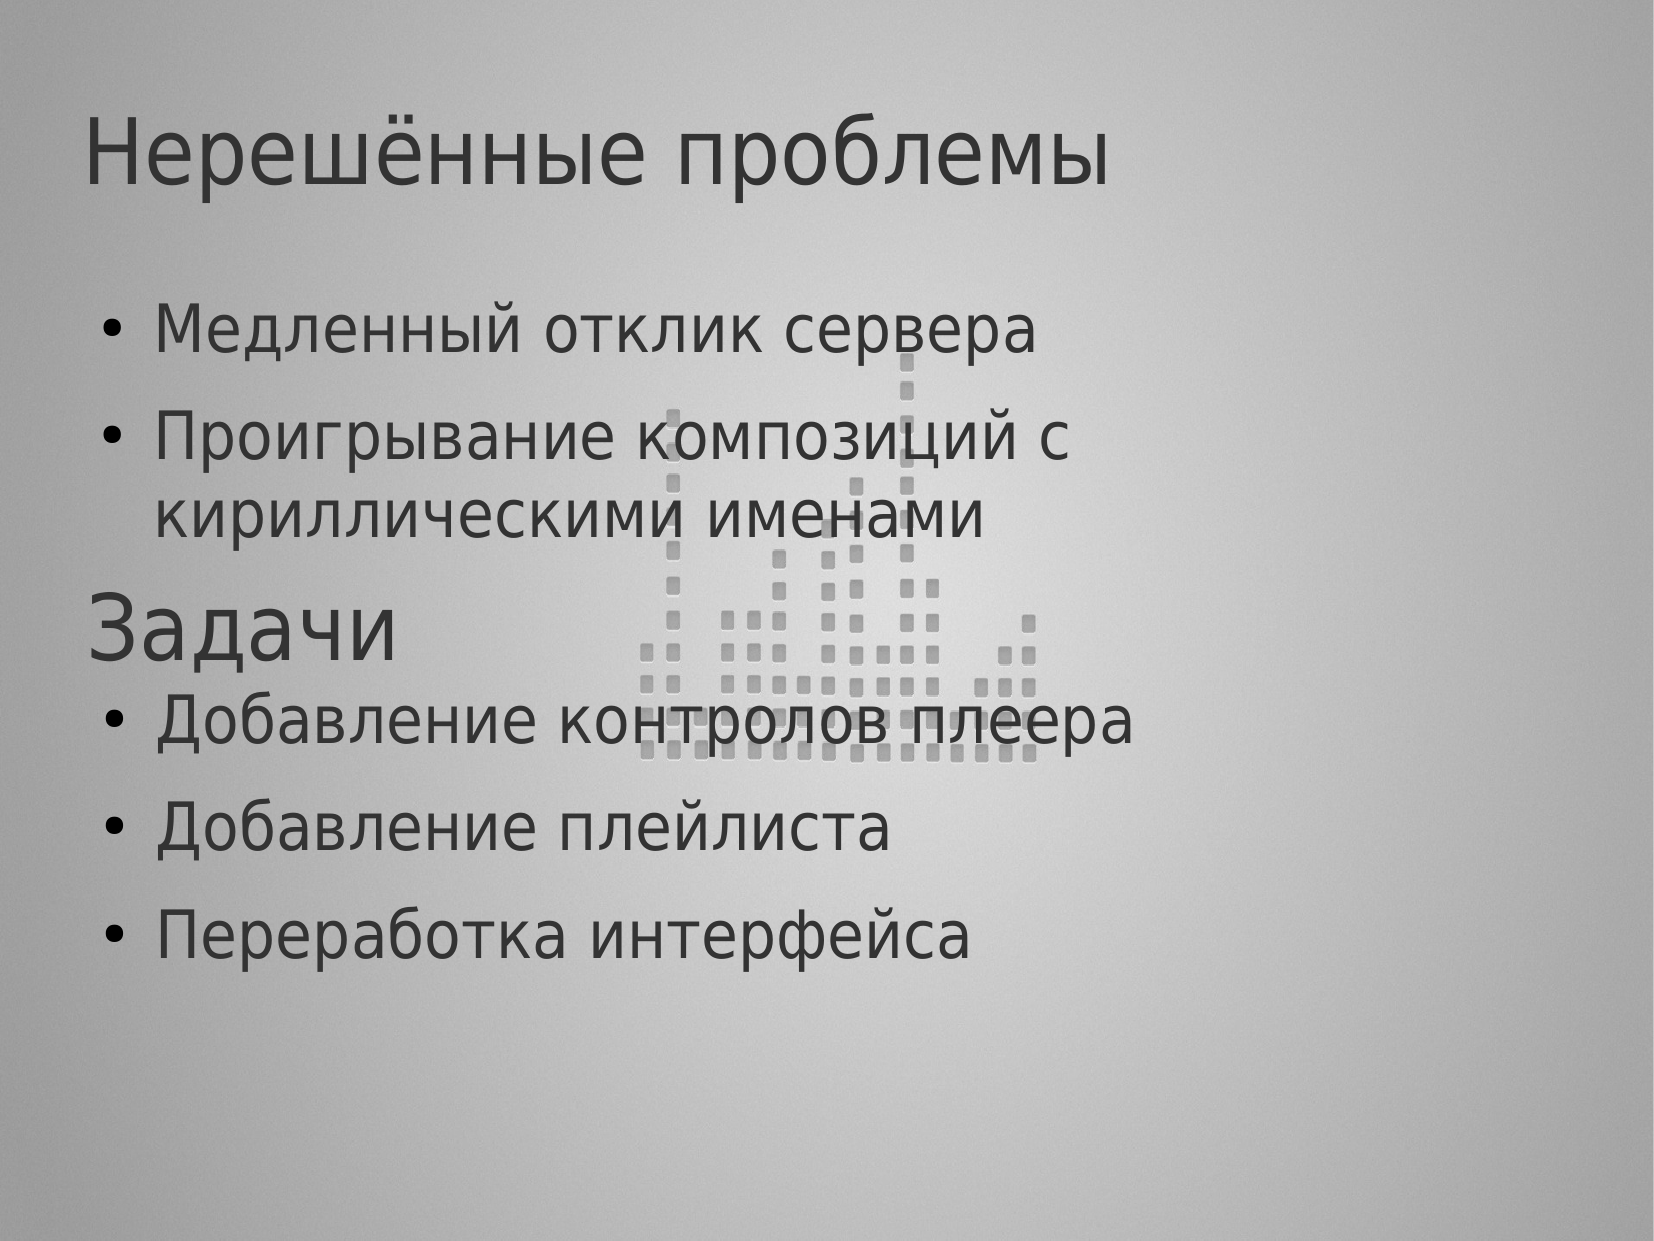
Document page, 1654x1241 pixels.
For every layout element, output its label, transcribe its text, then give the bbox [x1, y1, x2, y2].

list Медленный отклик сервера Проигрывание композиций с кириллическими именами [82, 290, 1571, 1109]
picture [0, 0, 1654, 1241]
list Добавление контролов плеера Добавление плейлиста Переработка интерфейса [84, 681, 1573, 1241]
title Нерешённые проблемы [82, 49, 1571, 257]
title Задачи [86, 525, 1576, 733]
